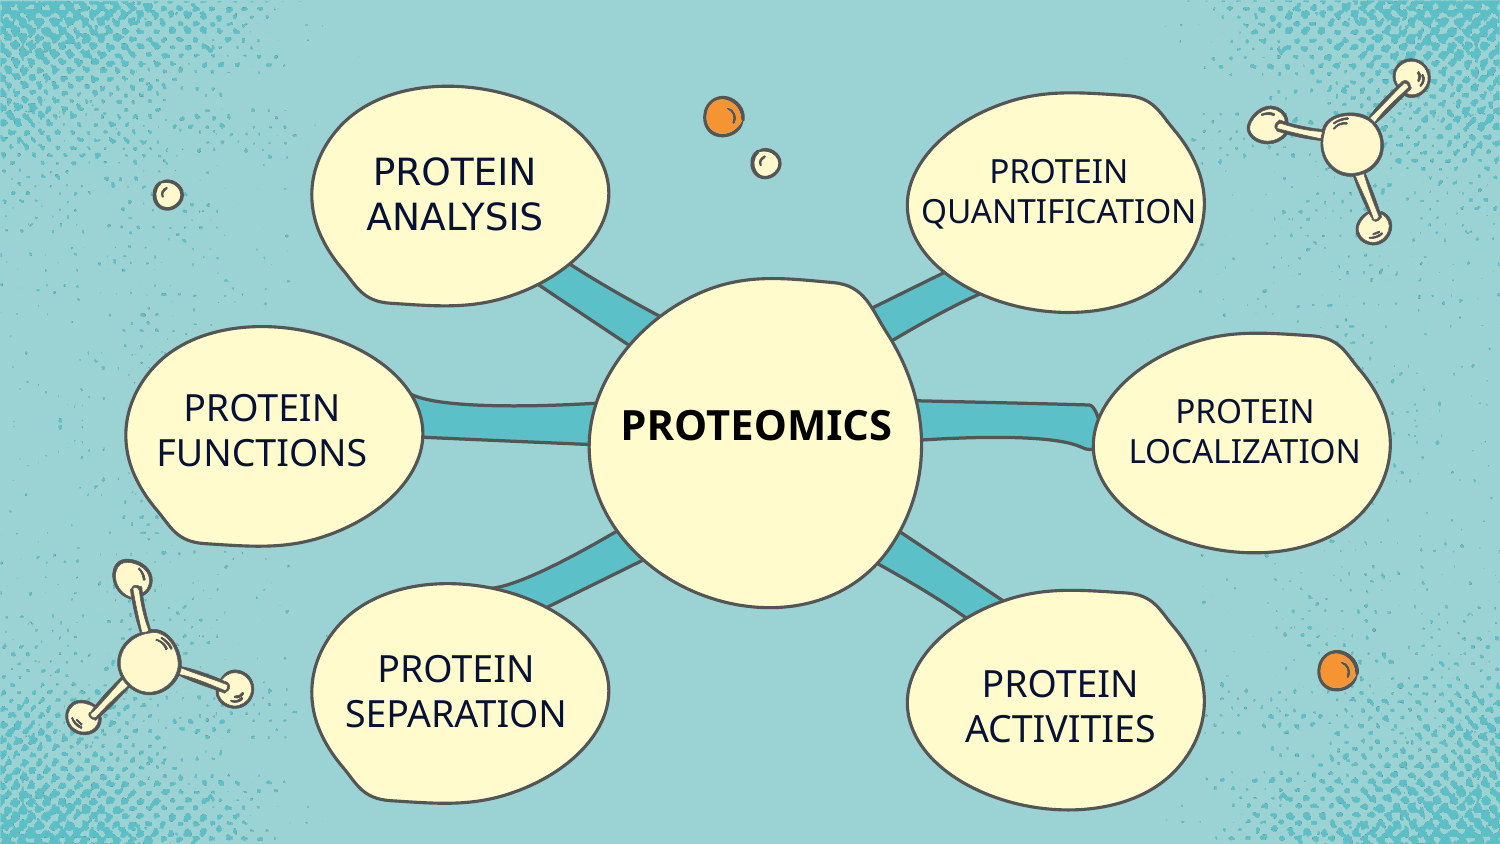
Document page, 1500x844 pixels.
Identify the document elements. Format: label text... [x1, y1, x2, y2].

subtitle PROTEIN FUNCTIONS [111, 369, 412, 432]
subtitle PROTEIN ACTIVITIES [910, 645, 1211, 708]
text_box [334, 496, 1188, 645]
text_box [311, 170, 1189, 361]
text_box [152, 326, 389, 369]
text_box [311, 675, 609, 804]
picture [0, 0, 1500, 844]
text_box [335, 86, 579, 132]
text_box [125, 394, 537, 547]
subtitle PROTEIN LOCALIZATION [1094, 375, 1396, 438]
text_box [946, 92, 1179, 135]
text_box [907, 683, 1205, 810]
text_box [976, 402, 1391, 553]
text_box [1132, 333, 1364, 375]
subtitle PROTEIN QUANTIFICATION [887, 135, 1231, 256]
subtitle PROTEIN SEPARATION [305, 630, 607, 693]
title PROTEOMICS [537, 361, 976, 496]
subtitle PROTEIN ANALYSIS [304, 132, 605, 196]
